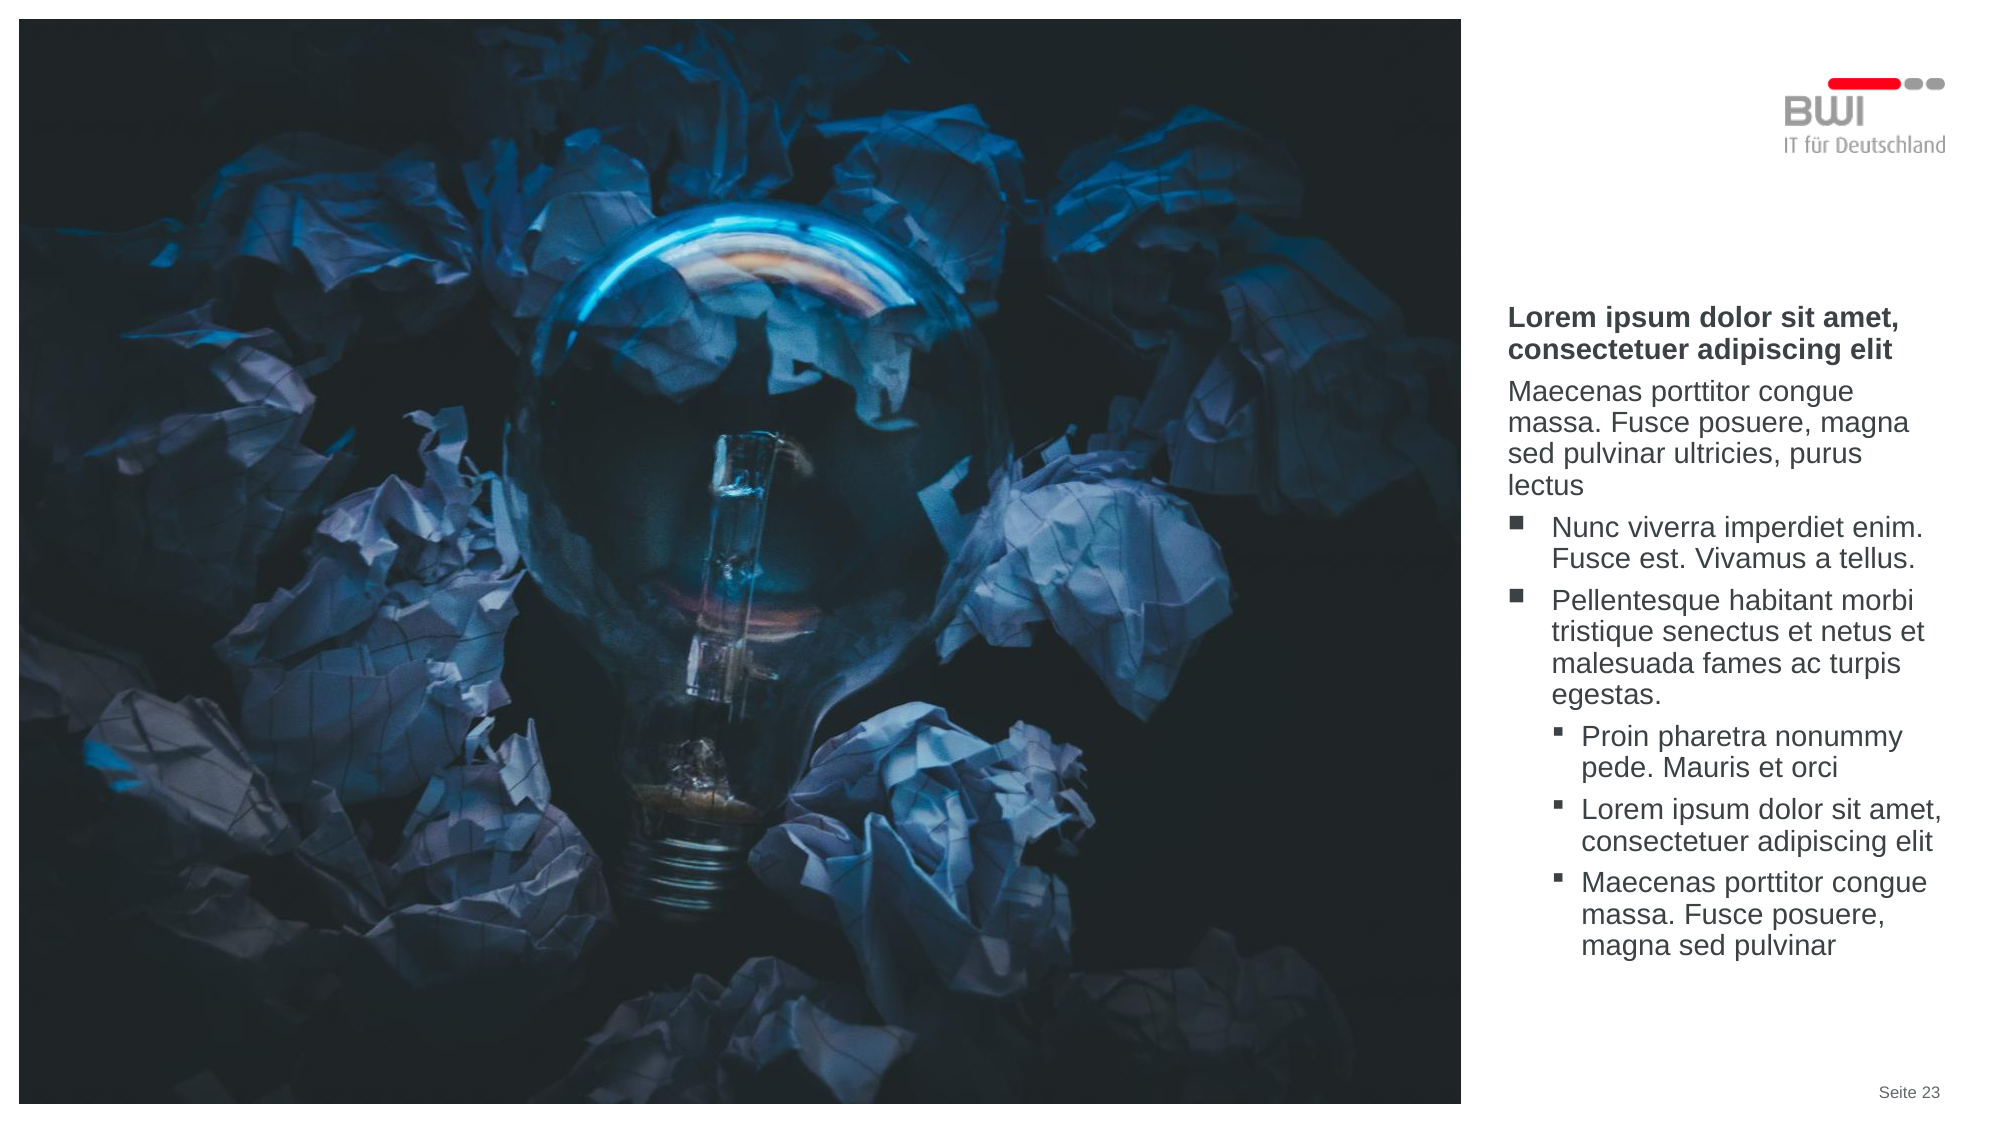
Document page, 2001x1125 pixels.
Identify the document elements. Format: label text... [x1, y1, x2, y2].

list Lorem ipsum dolor sit amet, consectetuer adipiscing elit Maecenas porttitor congue massa. Fusce posuere, magna sed pulvinar ultricies, purus lectus Nunc viverra imperdiet enim. Fusce est. Vivamus a tellus. Pellentesque habitant morbi tristique senectus et netus et malesuada fames ac turpis egestas. Proin pharetra nonummy pede. Mauris et orci Lorem ipsum dolor sit amet, consectetuer adipiscing elit Maecenas porttitor congue massa. Fusce posuere, magna sed pulvinar [1507, 302, 1945, 1047]
picture [1785, 78, 1945, 153]
slide_number Seite <number> [1820, 1079, 1945, 1104]
picture [19, 19, 1461, 1104]
